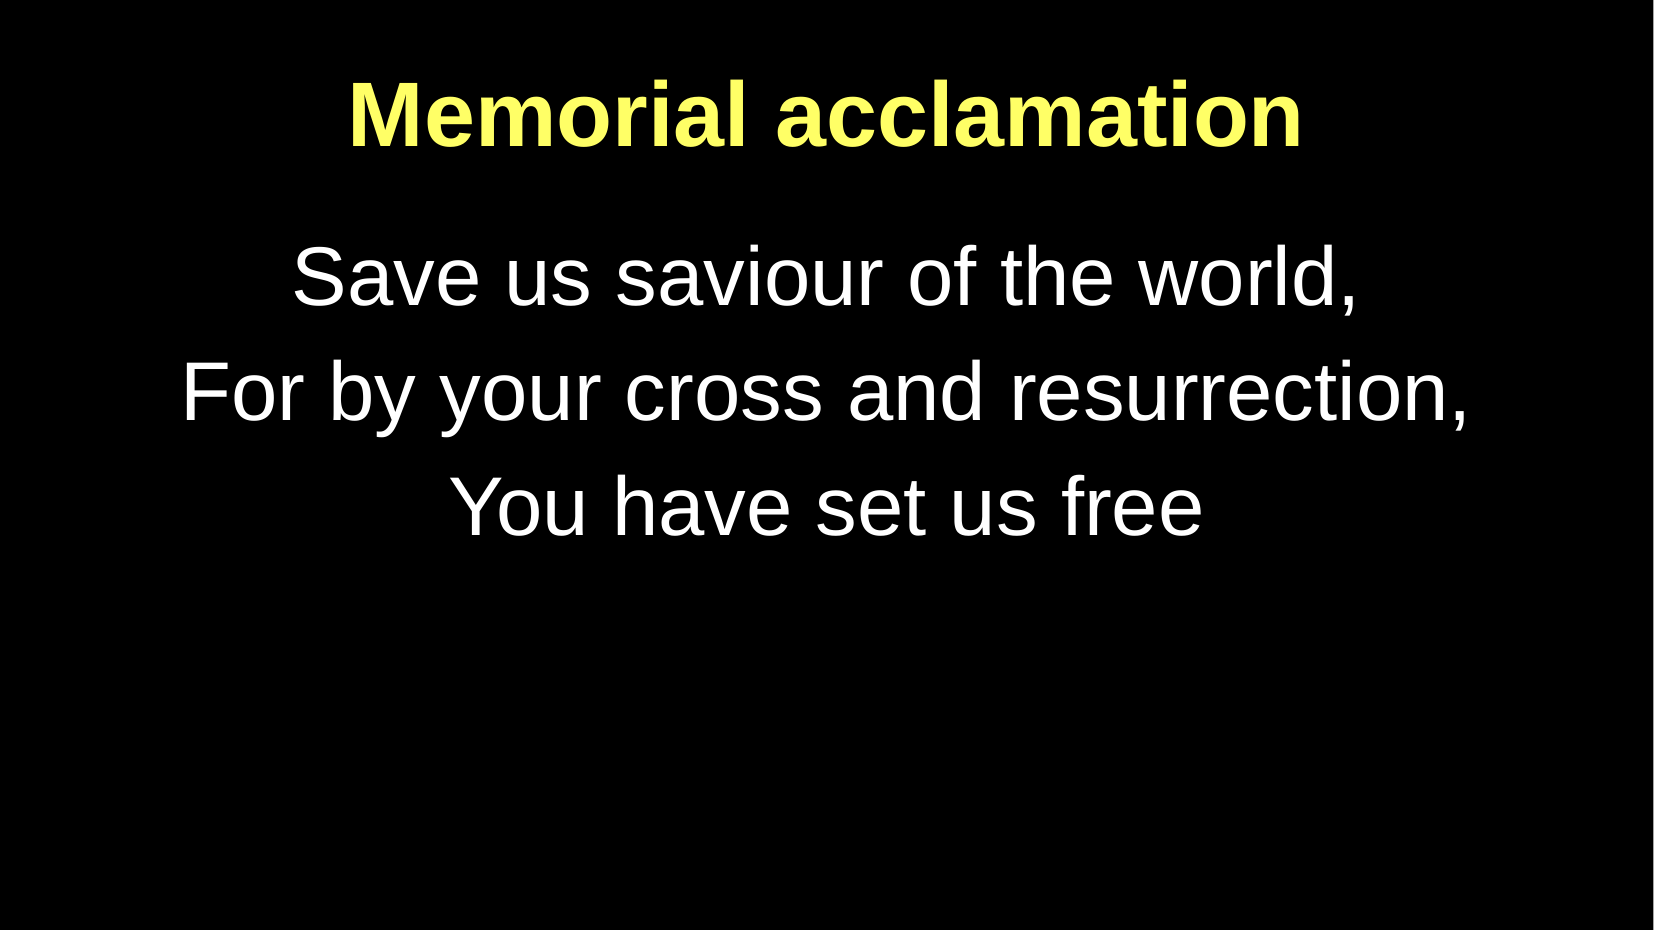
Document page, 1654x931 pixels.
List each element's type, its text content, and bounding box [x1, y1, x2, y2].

list Save us saviour of the world, For by your cross and resurrection, You have set us free [0, 230, 1654, 922]
title Memorial acclamation [82, 37, 1571, 193]
